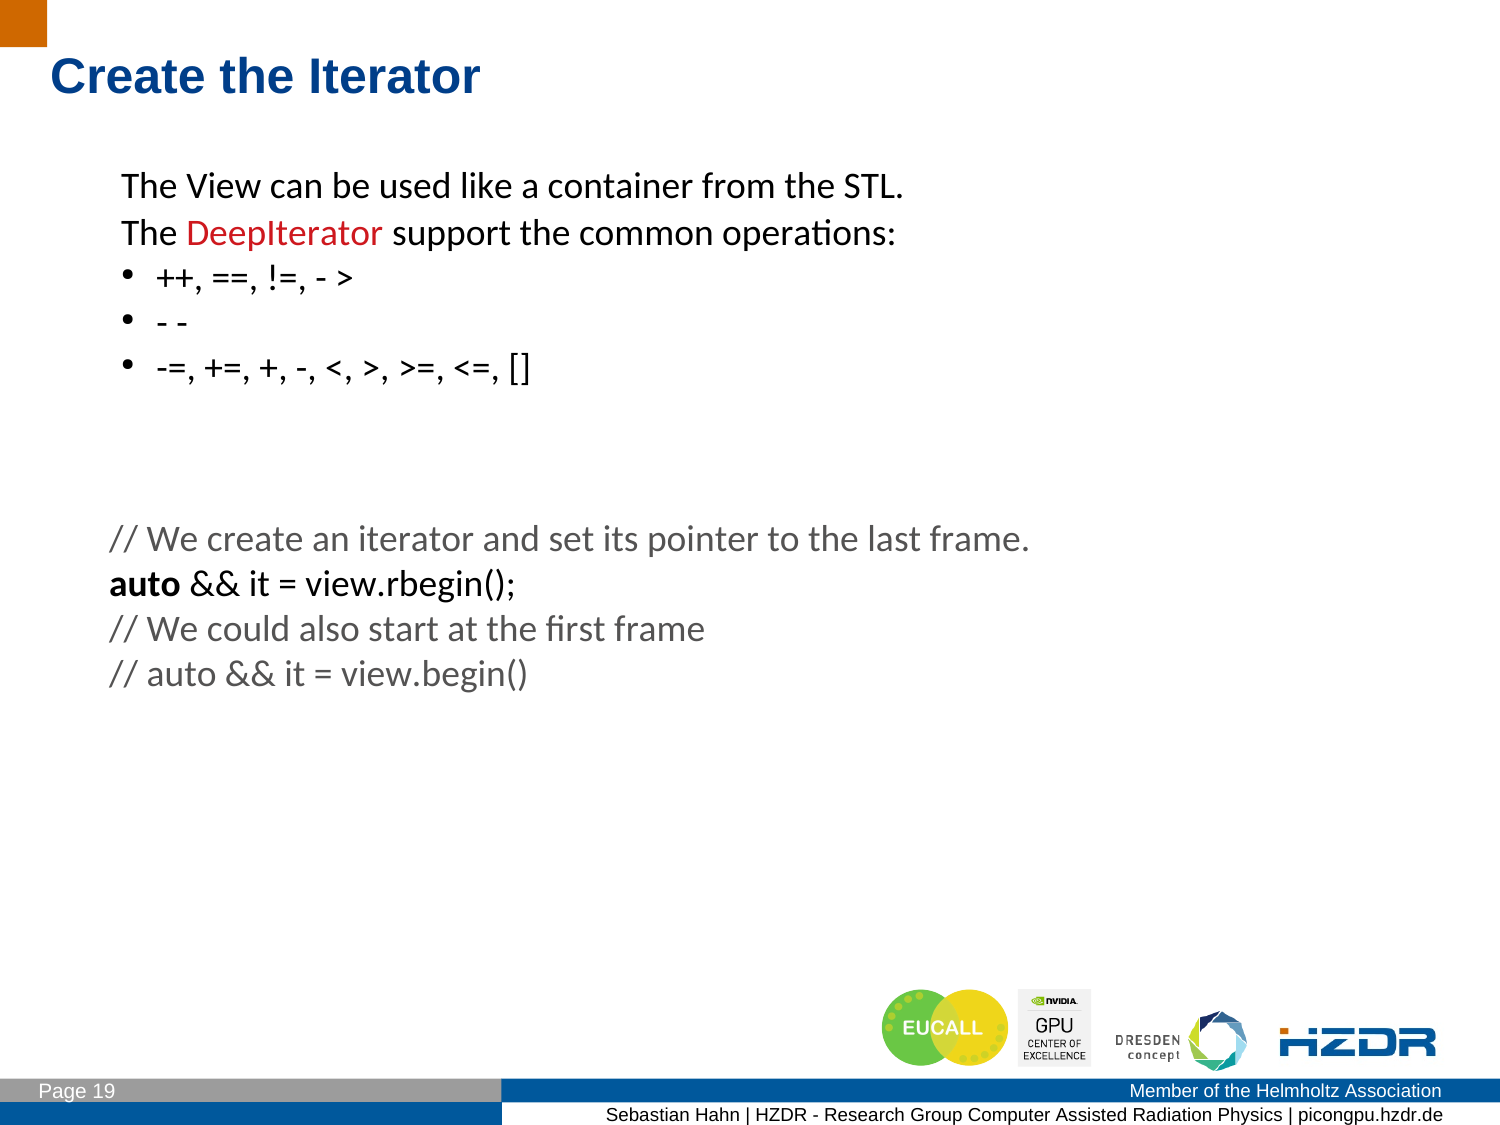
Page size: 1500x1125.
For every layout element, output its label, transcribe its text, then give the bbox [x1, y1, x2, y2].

list Create the Iterator [35, 35, 1382, 189]
picture [1116, 1011, 1247, 1071]
text_box The View can be used like a container from the STL. [106, 153, 929, 200]
picture [1257, 1011, 1453, 1073]
text_box The DeepIterator support the common operations: ++, ==, !=, - > - - -=, +=, +, -, <, >, >=, <=, [] [106, 200, 981, 441]
text_box // We create an iterator and set its pointer to the last frame. auto && it = view.rbegin(); // We could also start at the first frame // auto && it = view.begin() [94, 506, 1047, 792]
picture [874, 980, 1099, 1075]
